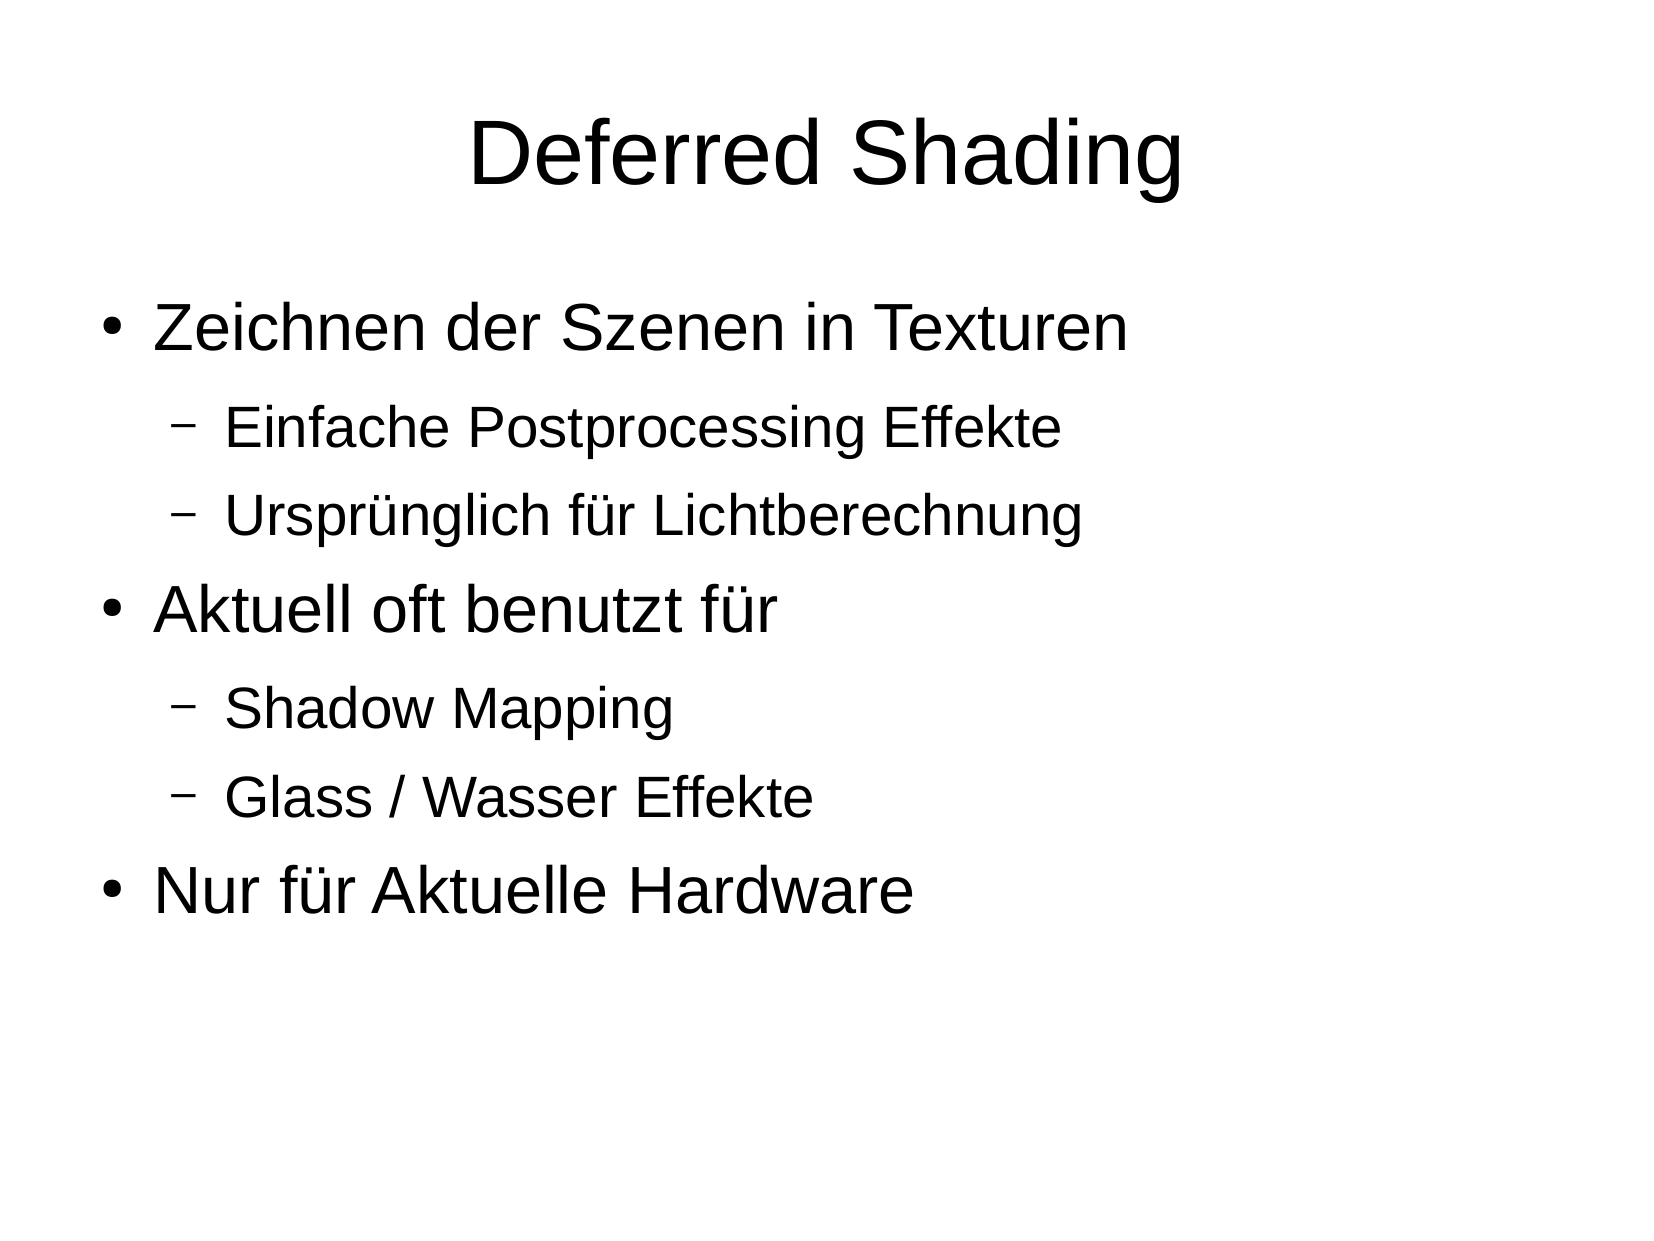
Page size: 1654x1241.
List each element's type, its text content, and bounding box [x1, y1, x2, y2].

title Deferred Shading [82, 49, 1571, 257]
list Zeichnen der Szenen in Texturen Einfache Postprocessing Effekte Ursprünglich für Lichtberechnung Aktuell oft benutzt für Shadow Mapping Glass / Wasser Effekte Nur für Aktuelle Hardware [82, 290, 1538, 1010]
